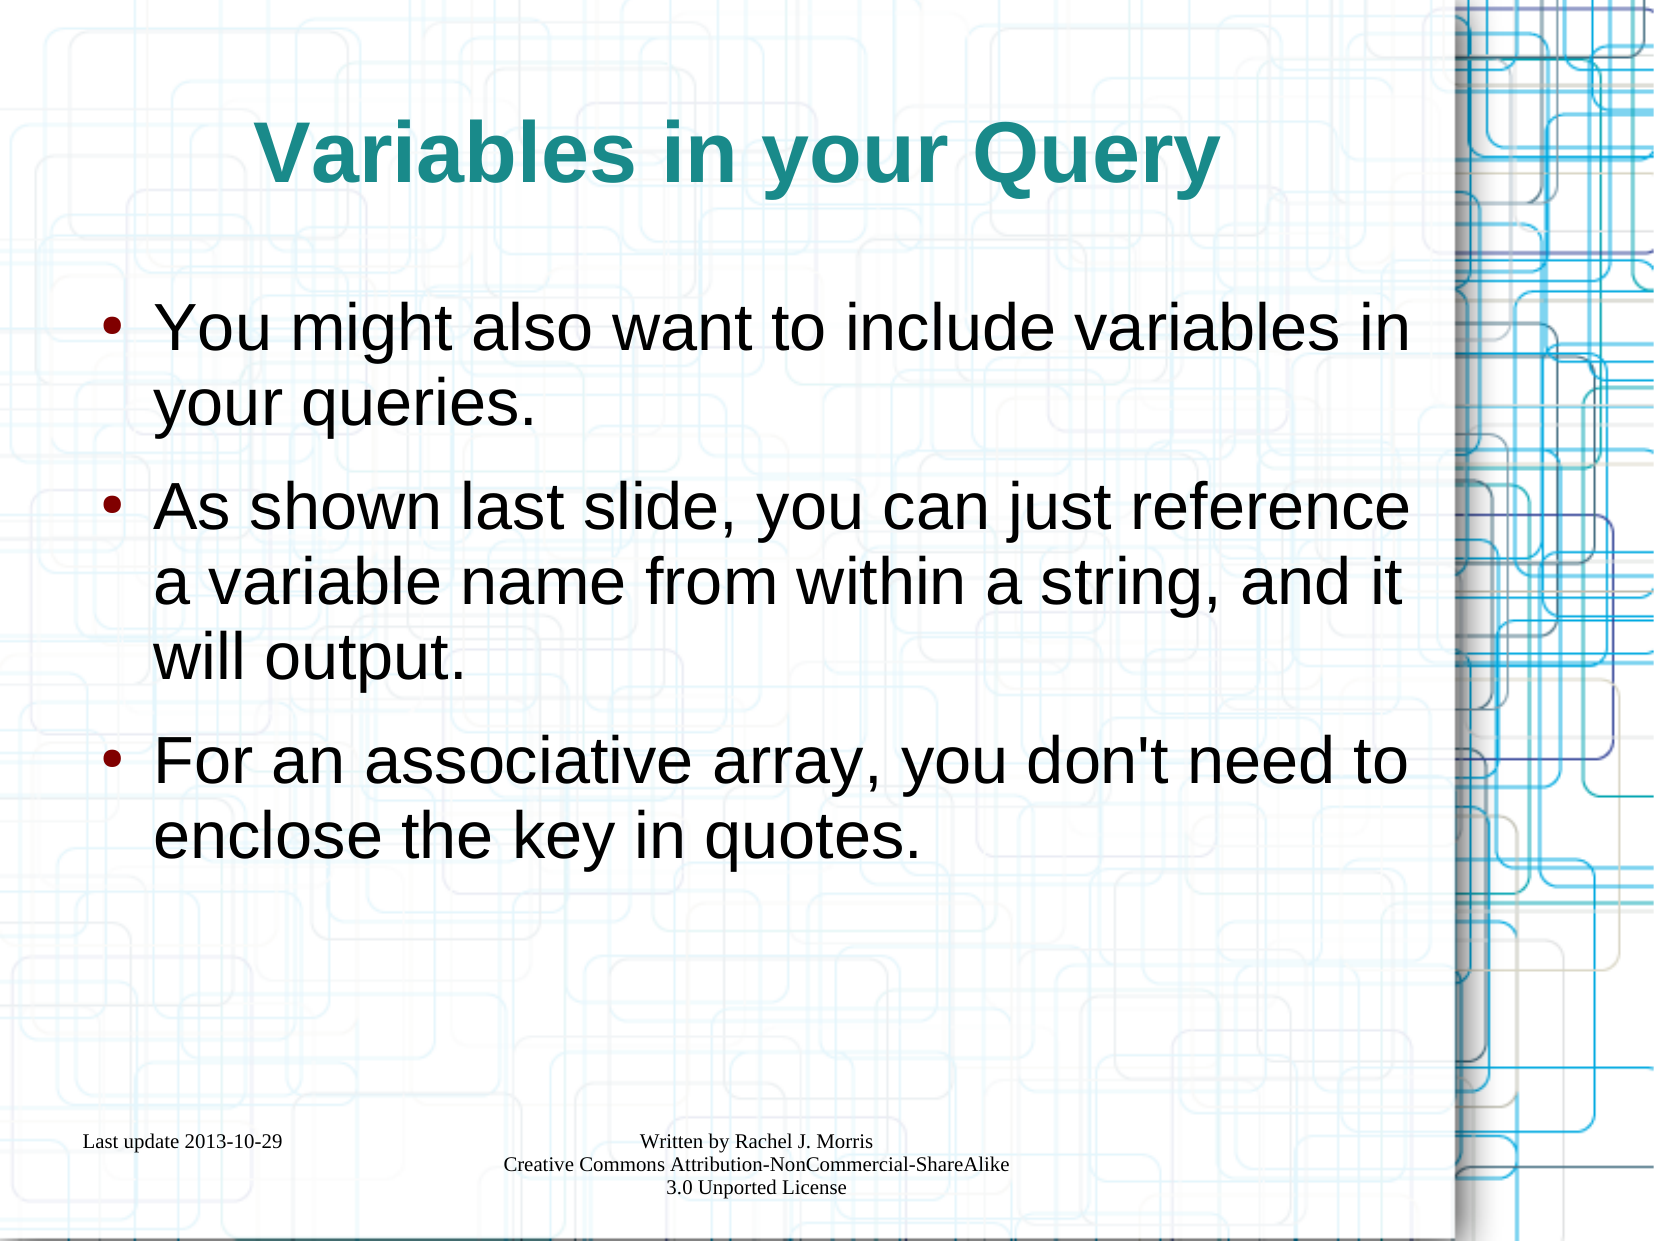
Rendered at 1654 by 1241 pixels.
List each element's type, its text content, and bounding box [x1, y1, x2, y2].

list You might also want to include variables in your queries. As shown last slide, you can just reference a variable name from within a string, and it will output. For an associative array, you don't need to enclose the key in quotes. [82, 290, 1418, 1010]
picture [0, 0, 1654, 1241]
title Variables in your Query [59, 49, 1418, 257]
